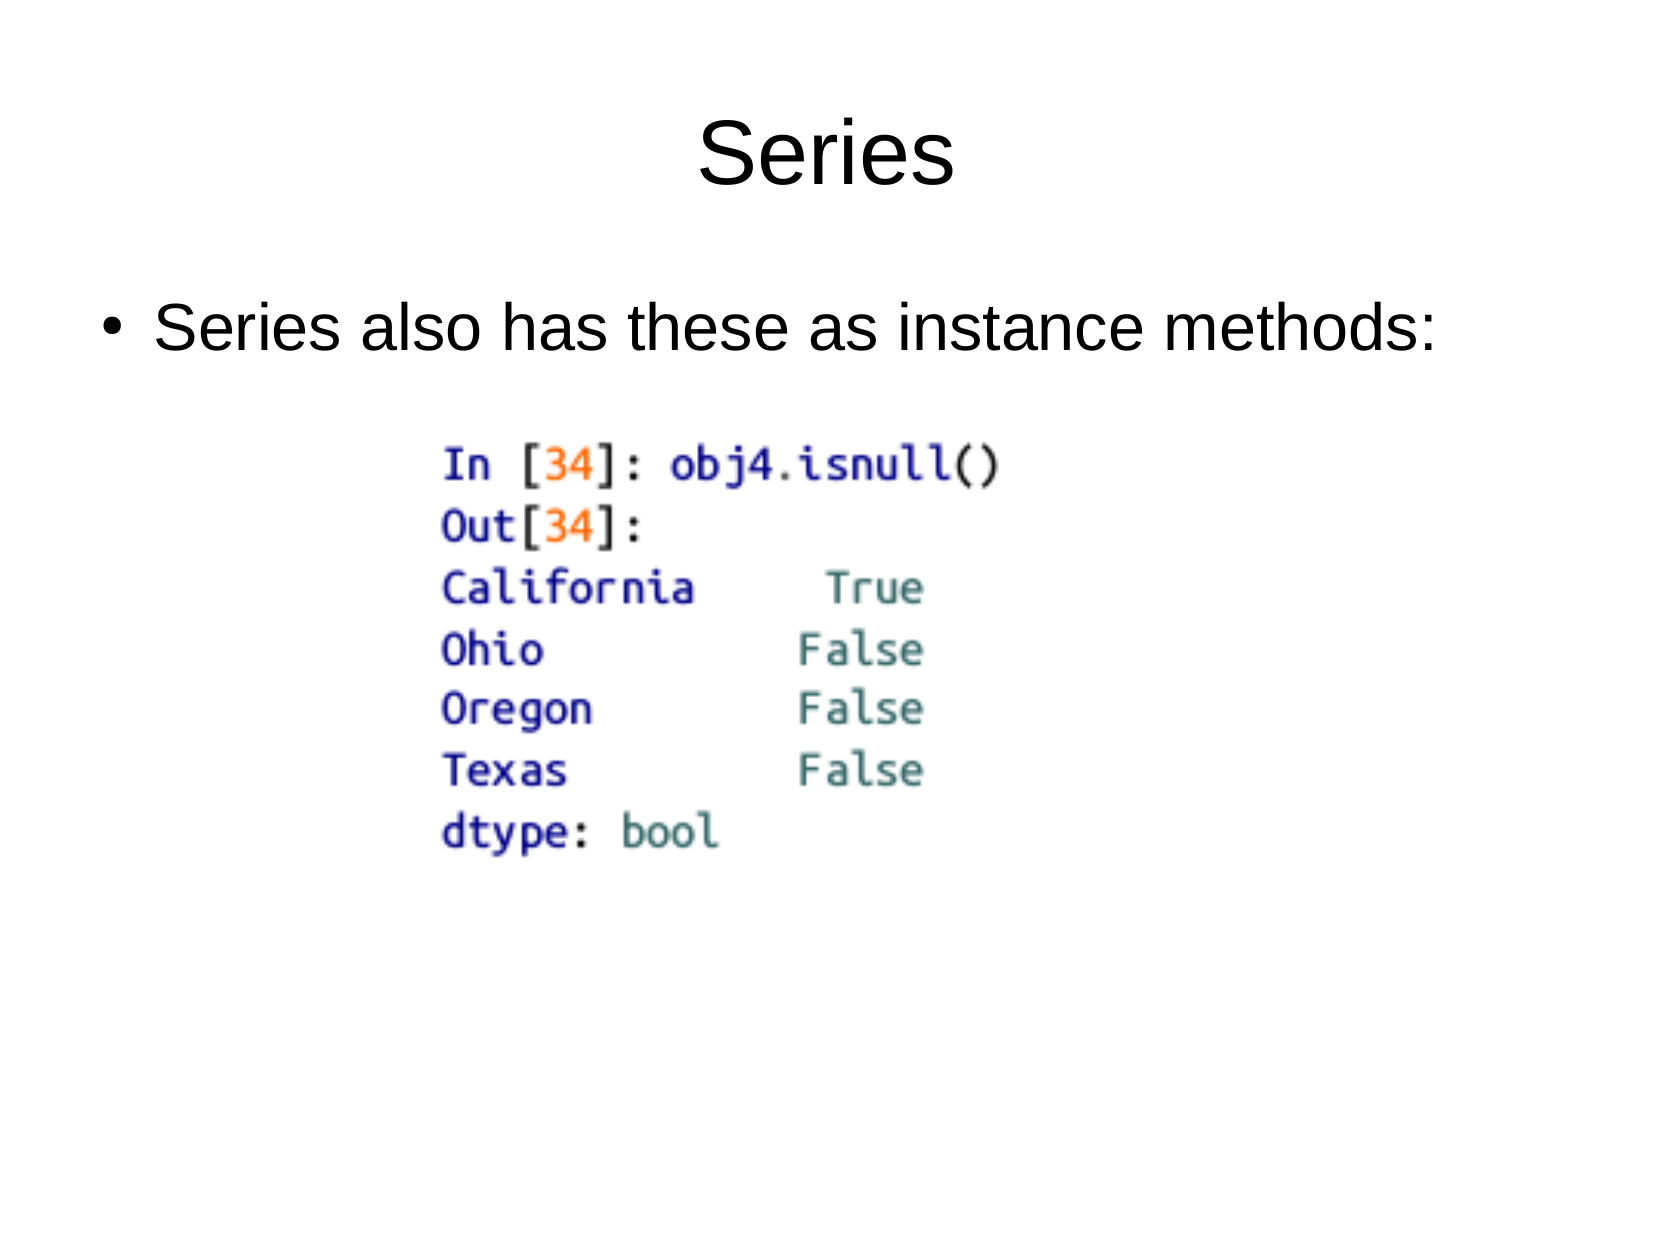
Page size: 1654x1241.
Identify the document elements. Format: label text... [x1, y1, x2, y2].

list Series also has these as instance methods: [82, 290, 1571, 1010]
title Series [82, 49, 1571, 257]
picture [424, 419, 1036, 871]
